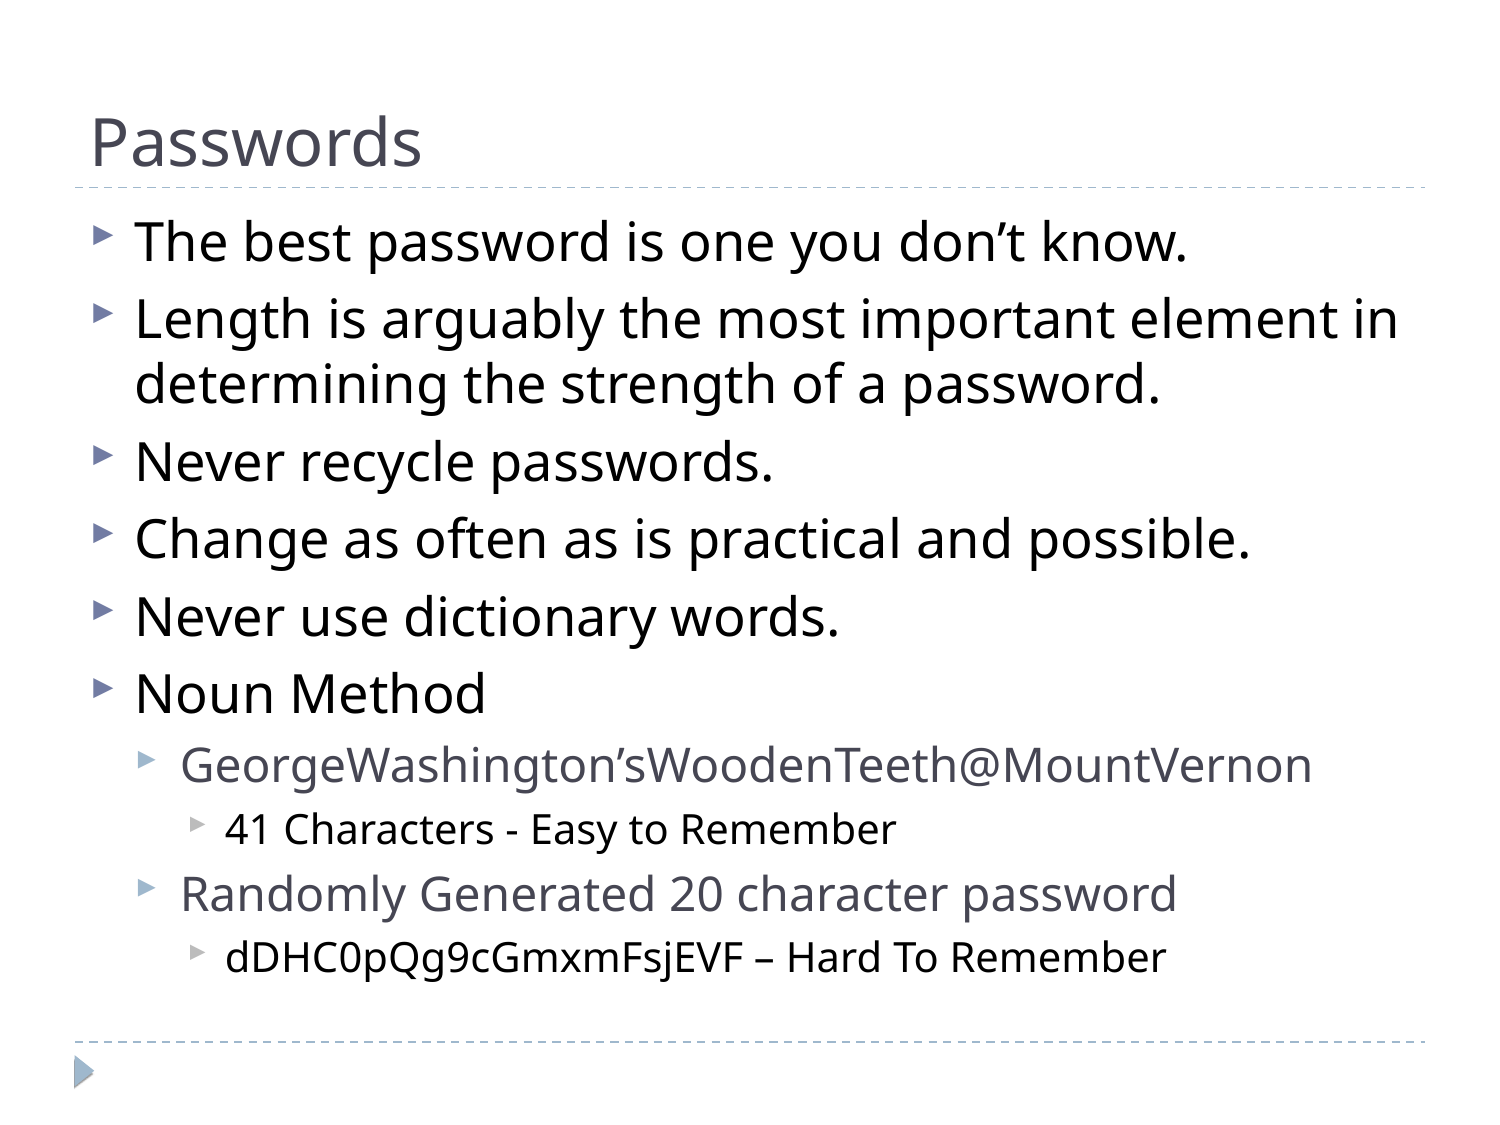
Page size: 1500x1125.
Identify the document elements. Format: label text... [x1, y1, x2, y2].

list The best password is one you don’t know. Length is arguably the most important element in determining the strength of a password. Never recycle passwords. Change as often as is practical and possible. Never use dictionary words. Noun Method GeorgeWashington’sWoodenTeeth@MountVernon 41 Characters - Easy to Remember Randomly Generated 20 character password dDHC0pQg9cGmxmFsjEVF – Hard To Remember [75, 200, 1425, 1010]
title Passwords [75, 24, 1425, 188]
